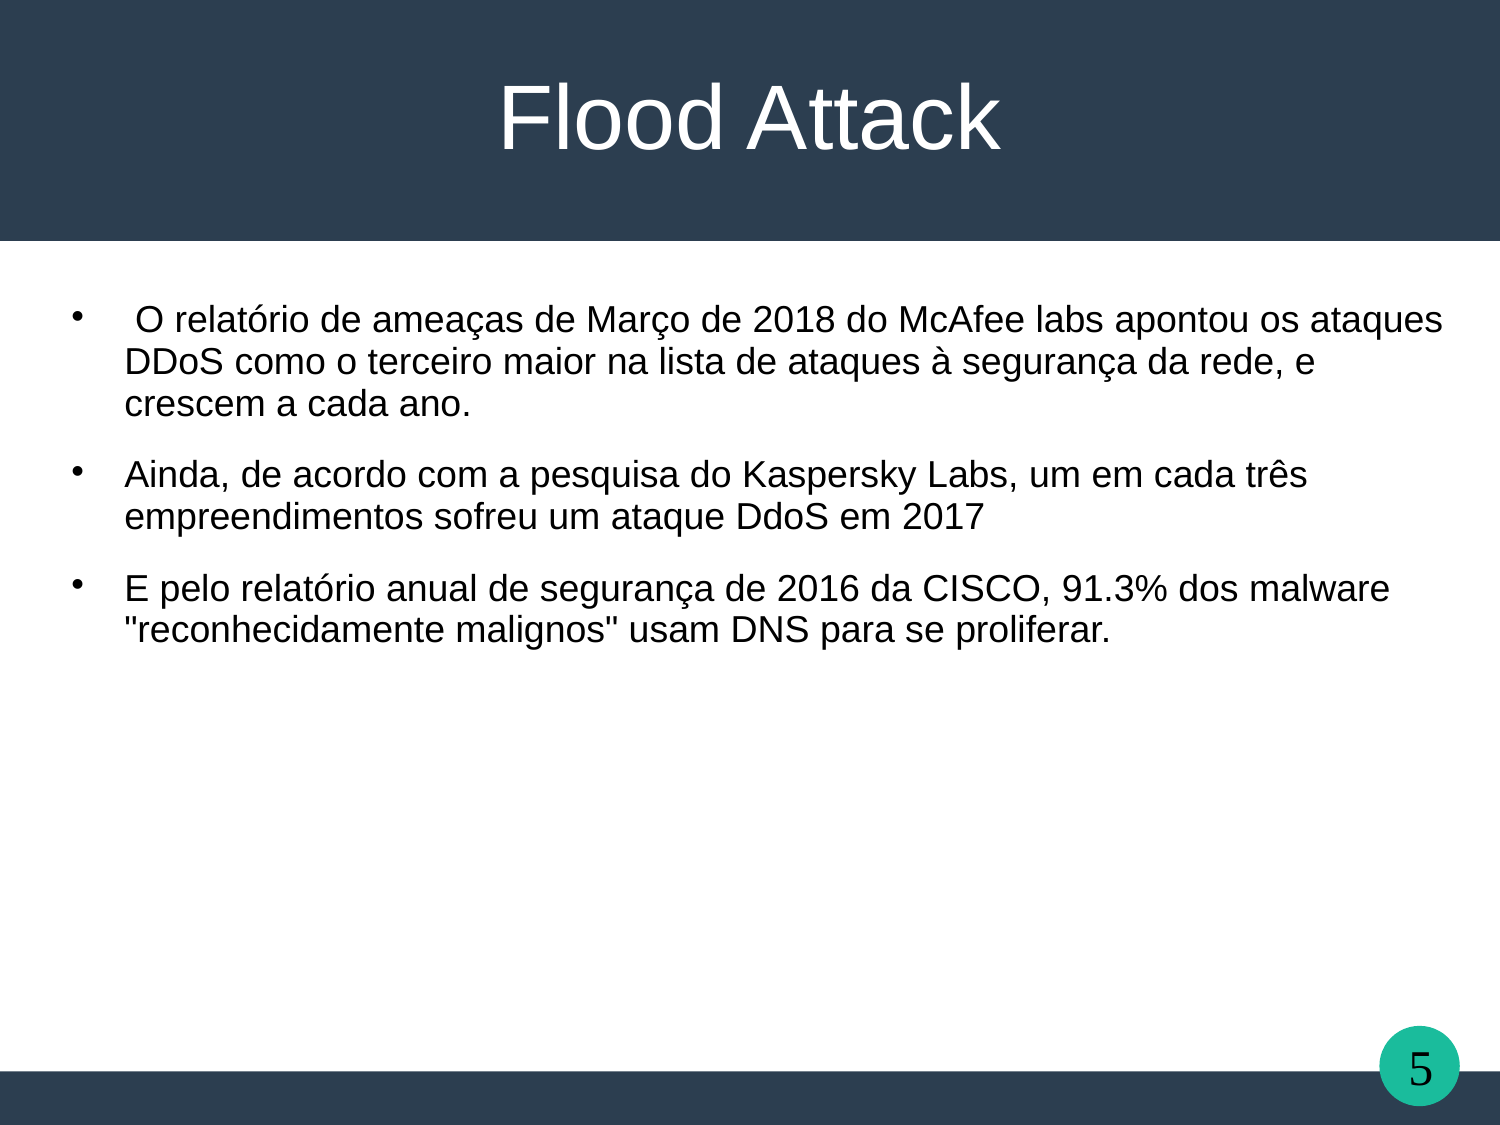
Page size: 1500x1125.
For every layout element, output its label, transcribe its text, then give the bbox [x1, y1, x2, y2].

text_box <número> [1393, 1027, 1500, 1103]
list O relatório de ameaças de Março de 2018 do McAfee labs apontou os ataques DDoS como o terceiro maior na lista de ataques à segurança da rede, e crescem a cada ano. Ainda, de acordo com a pesquisa do Kaspersky Labs, um em cada três empreendimentos sofreu um ataque DdoS em 2017 E pelo relatório anual de segurança de 2016 da CISCO, 91.3% dos malware "reconhecidamente malignos" usam DNS para se proliferar. [53, 294, 1447, 1045]
title Flood Attack [53, 44, 1447, 188]
